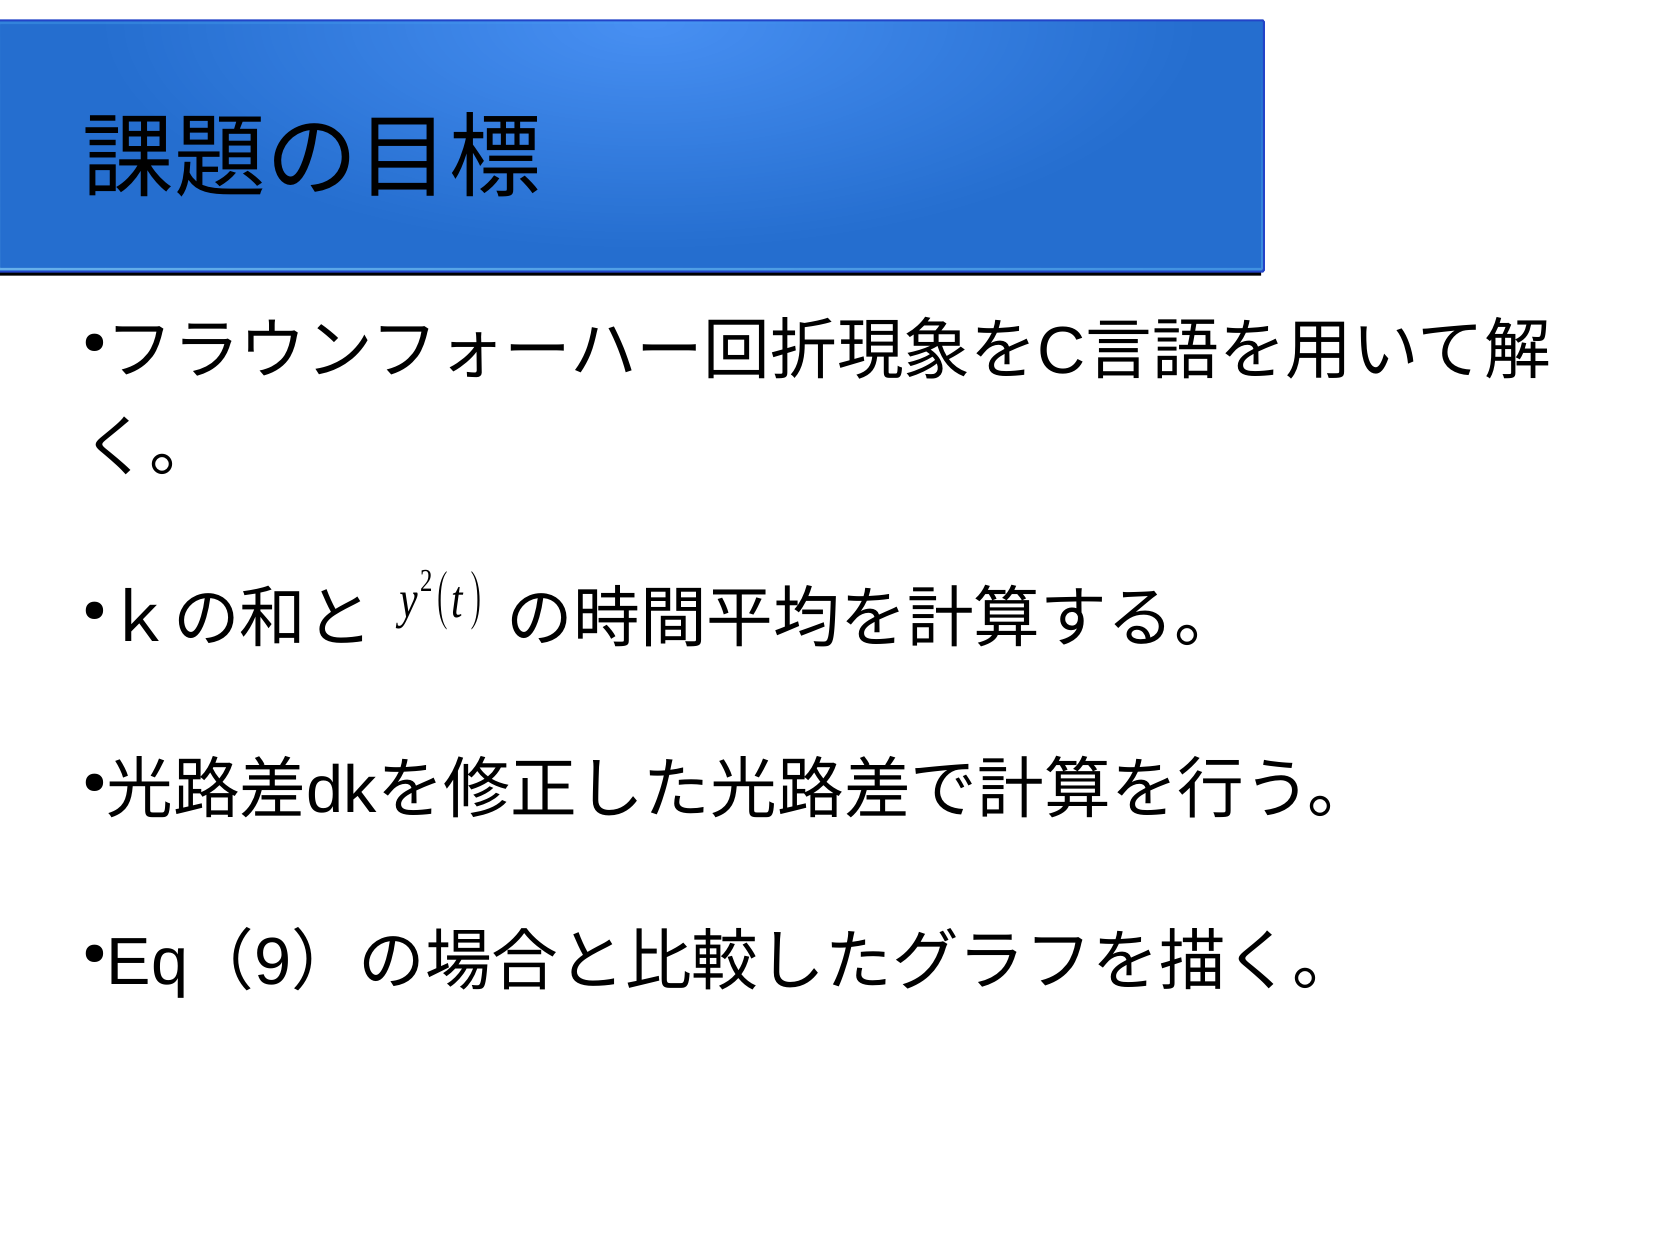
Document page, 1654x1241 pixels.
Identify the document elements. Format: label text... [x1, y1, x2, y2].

title 課題の目標 [82, 47, 1235, 252]
chart [769, 592, 888, 652]
subtitle フラウンフォーハー回折現象をC言語を用いて解く。 ｋの和と の時間平均を計算する。 光路差dkを修正した光路差で計算を行う。 Eq（9）の場合と比較したグラフを描く。 [82, 290, 1571, 1010]
chart [383, 561, 493, 632]
